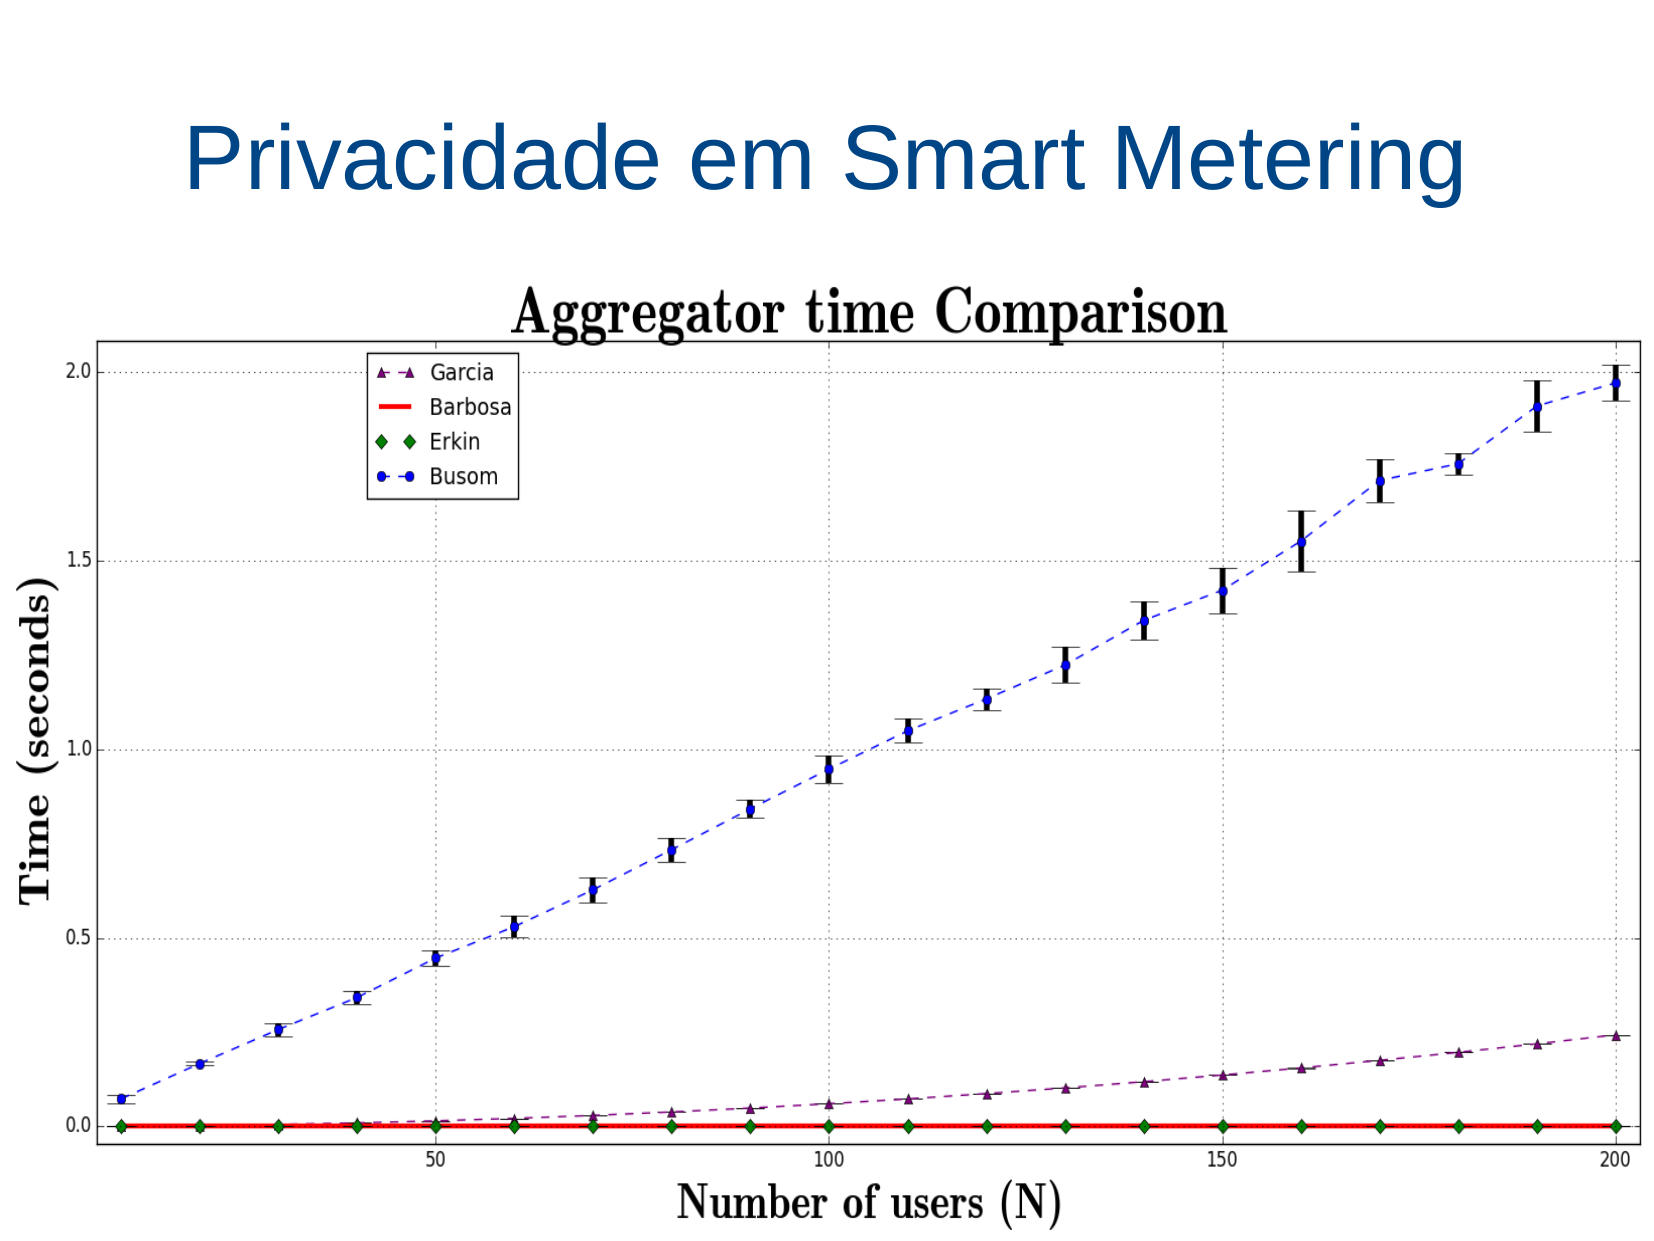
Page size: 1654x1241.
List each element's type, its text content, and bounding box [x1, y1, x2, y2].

title Privacidade em Smart Metering [82, 49, 1571, 257]
picture [0, 274, 1654, 1236]
